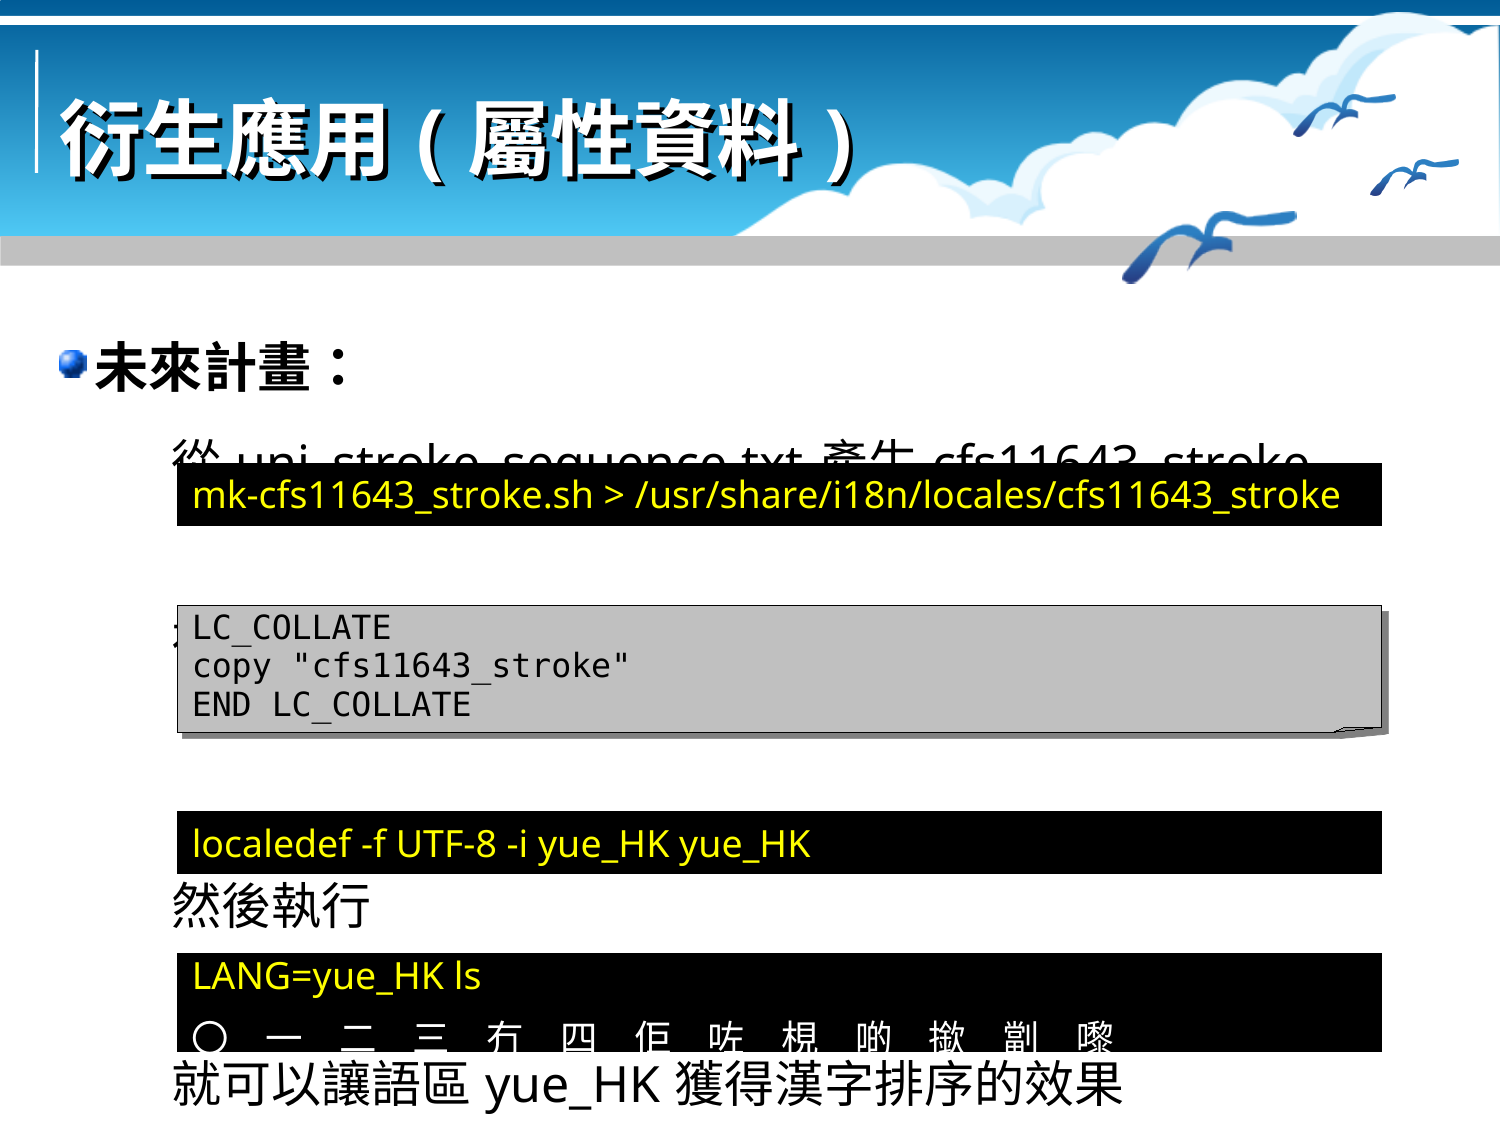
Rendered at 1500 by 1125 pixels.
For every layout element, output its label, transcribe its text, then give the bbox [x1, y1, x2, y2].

title 衍生應用(屬性資料) [59, 86, 1465, 186]
picture [730, 12, 1500, 284]
text_box mk-cfs11643_stroke.sh > /usr/share/i18n/locales/cfs11643_stroke [177, 463, 1382, 526]
text_box LANG=yue_HK ls 〇 一 二 三 冇 四 佢 咗 梘 啲 撳 劏 嚟 [177, 953, 1382, 1052]
list 未來計畫： 從uni_stroke_sequence.txt產生cfs11643_stroke 在/usr/share/i18n/locales/yue_HK中插入 然後執行 就可以讓語區yue_HK獲得漢字排序的效果 [59, 324, 1447, 1105]
text_box LC_COLLATE copy "cfs11643_stroke" END LC_COLLATE [177, 605, 1382, 733]
text_box localedef -f UTF-8 -i yue_HK yue_HK [177, 811, 1382, 874]
